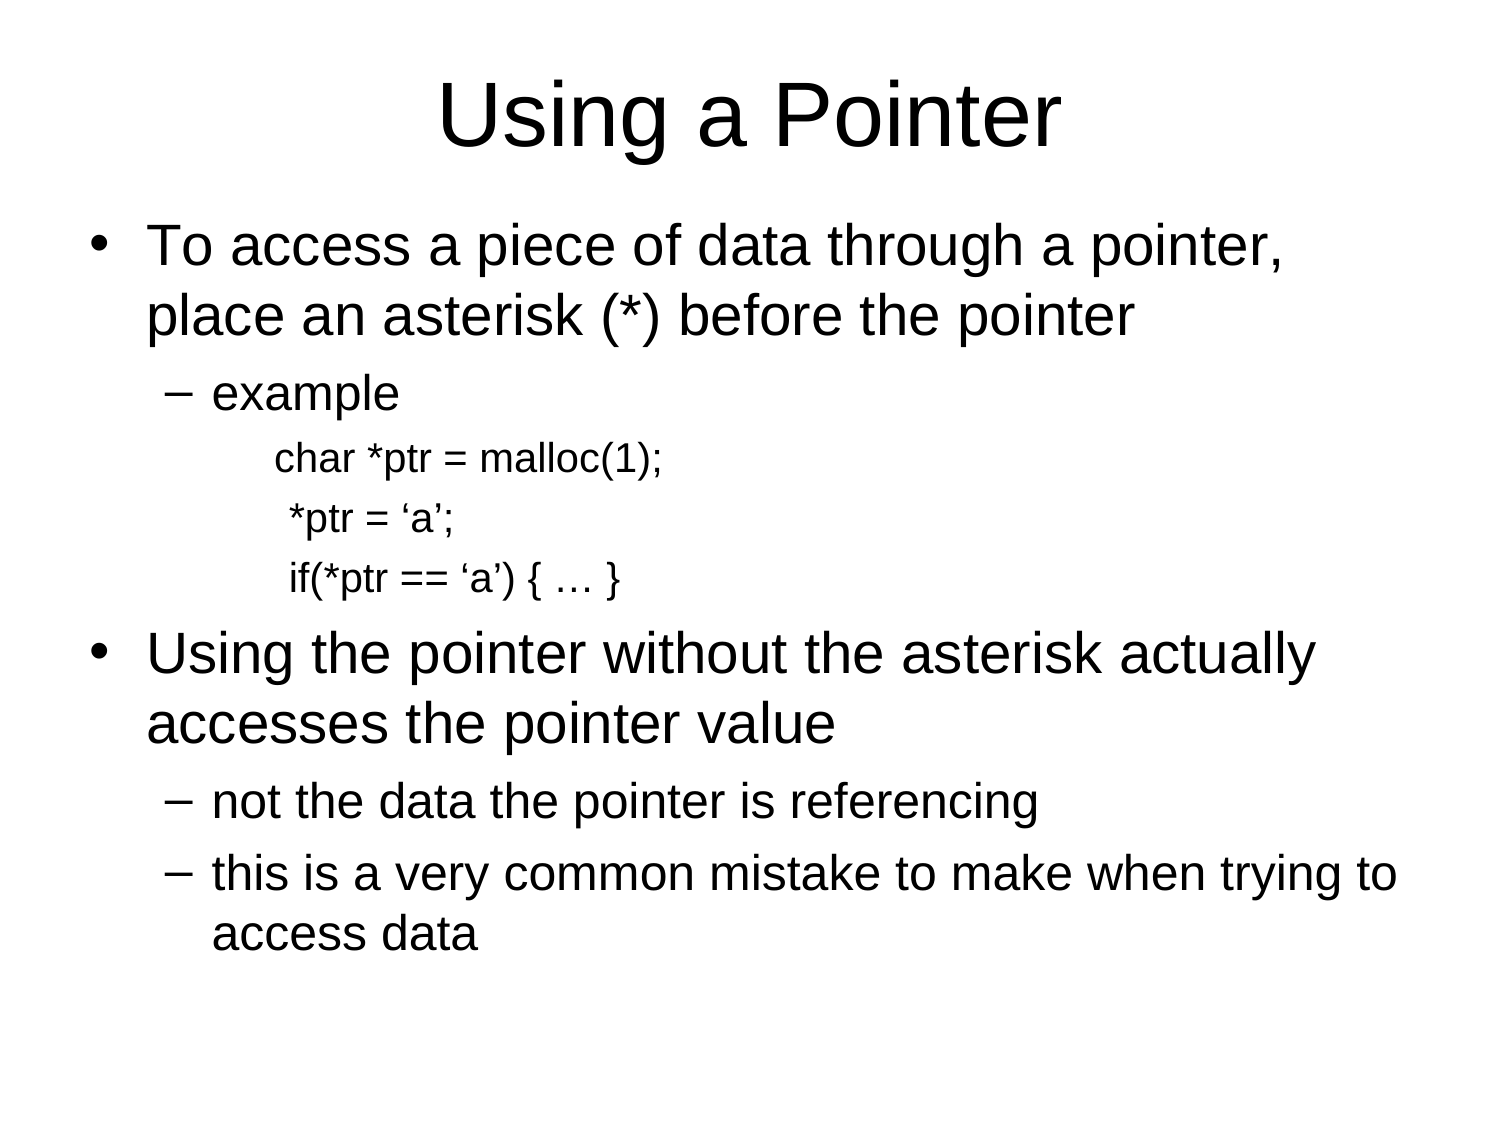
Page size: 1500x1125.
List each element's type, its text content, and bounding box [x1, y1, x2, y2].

list To access a piece of data through a pointer, place an asterisk (*) before the pointer example char *ptr = malloc(1); *ptr = ‘a’; if(*ptr == ‘a’) { … } Using the pointer without the asterisk actually accesses the pointer value not the data the pointer is referencing this is a very common mistake to make when trying to access data [75, 200, 1426, 1005]
title Using a Pointer [75, 45, 1426, 175]
